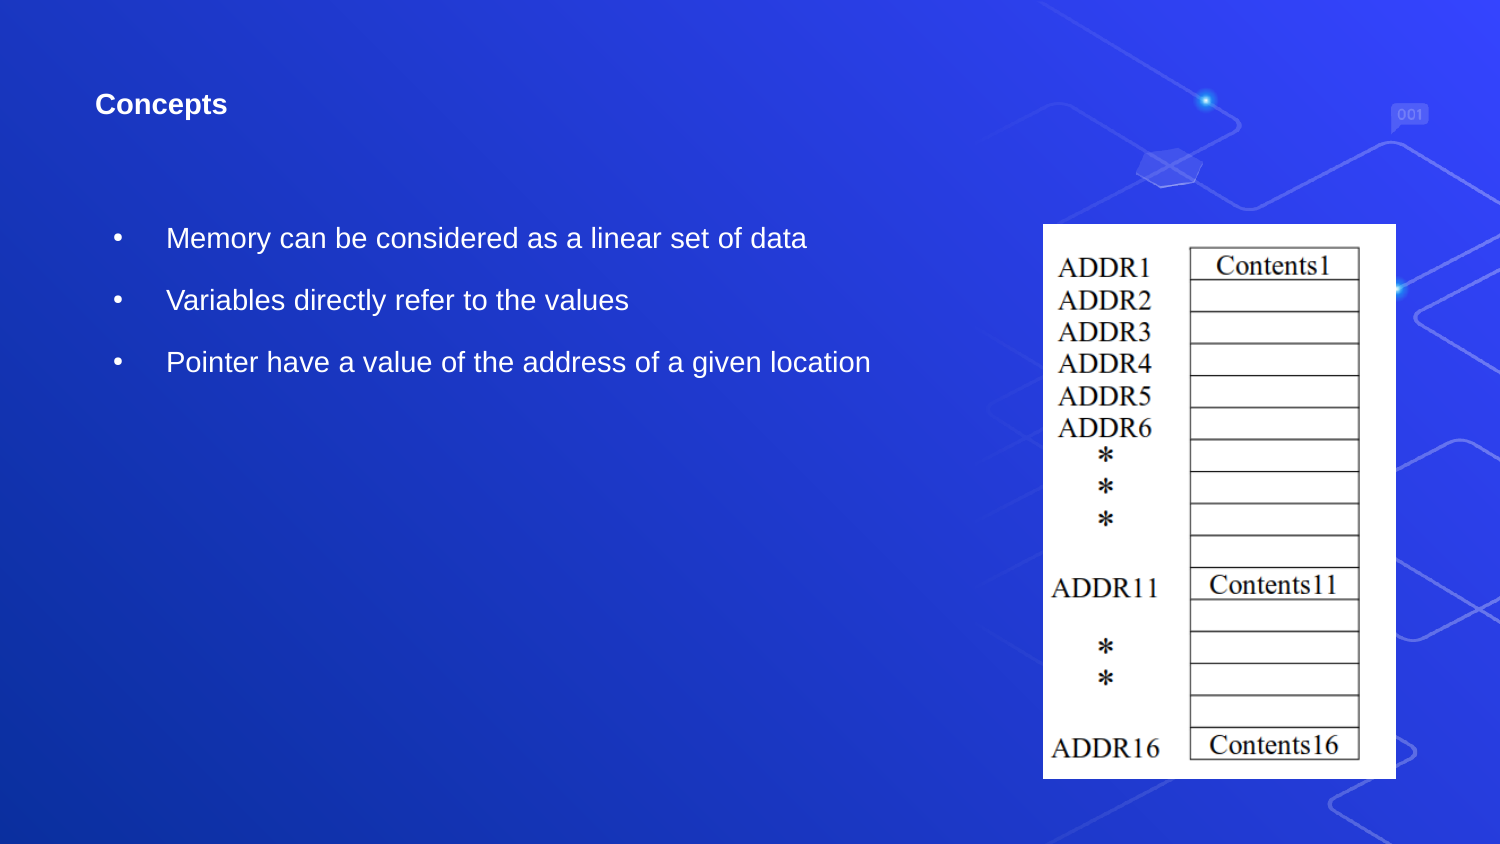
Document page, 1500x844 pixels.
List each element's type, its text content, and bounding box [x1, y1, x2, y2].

picture [0, 0, 1500, 844]
list Memory can be considered as a linear set of data Variables directly refer to the values Pointer have a value of the address of a given location [95, 221, 946, 740]
title Concepts [95, 33, 1082, 175]
